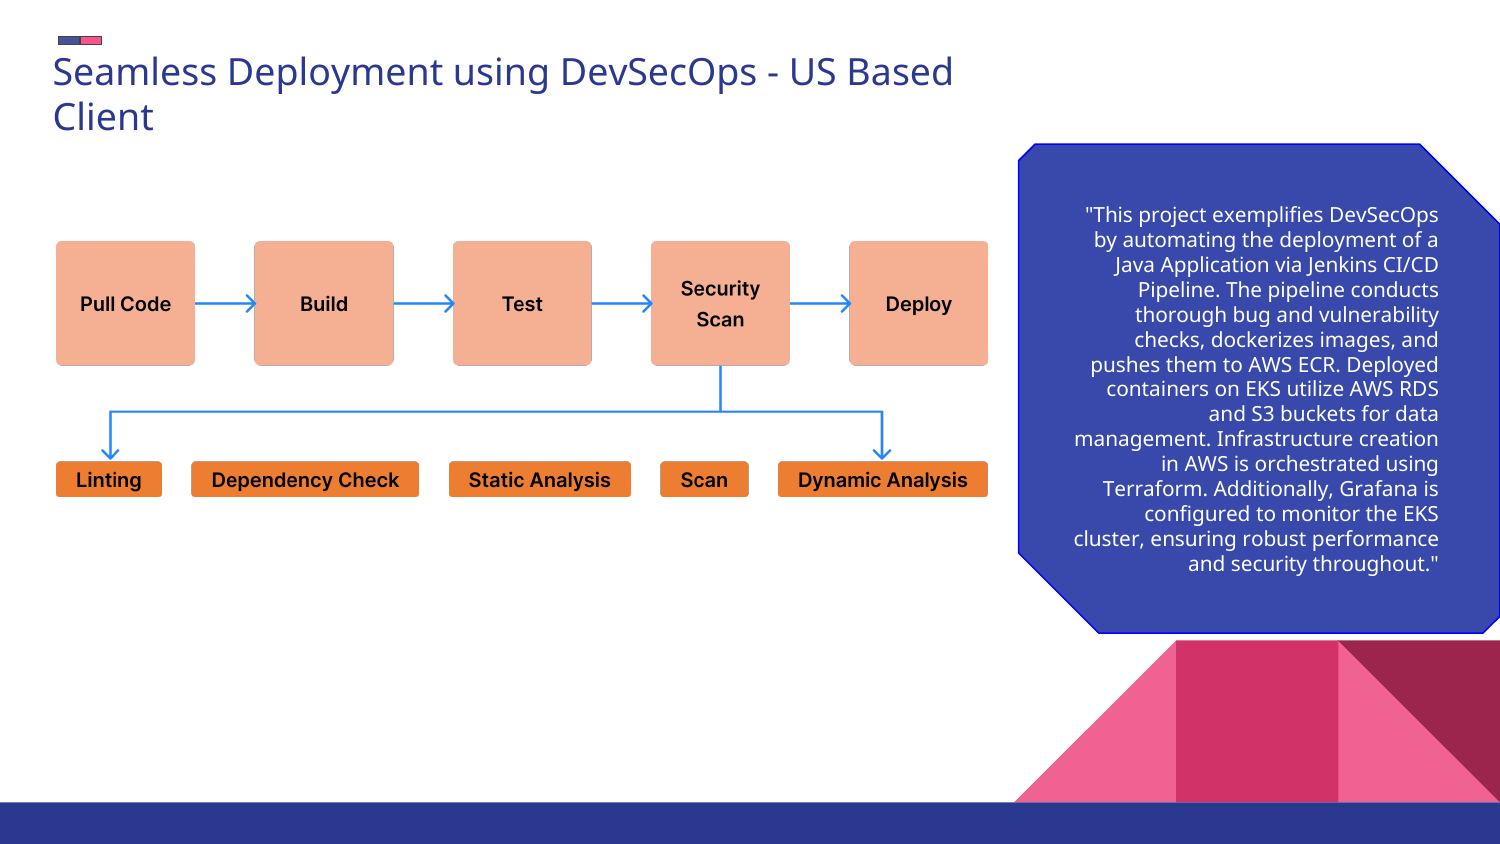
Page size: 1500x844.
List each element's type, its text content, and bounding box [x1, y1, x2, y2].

text_box [81, 37, 101, 44]
text_box Seamless Deployment using DevSecOps - US Based Client [50, 46, 1019, 95]
picture [56, 241, 988, 497]
text_box "This project exemplifies DevSecOps by automating the deployment of a Java Application via Jenkins CI/CD Pipeline. The pipeline conducts thorough bug and vulnerability checks, dockerizes images, and pushes them to AWS ECR. Deployed containers on EKS utilize AWS RDS and S3 buckets for data management. Infrastructure creation in AWS is orchestrated using Terraform. Additionally, Grafana is configured to monitor the EKS cluster, ensuring robust performance and security throughout." [1018, 144, 1500, 634]
text_box [59, 37, 79, 44]
